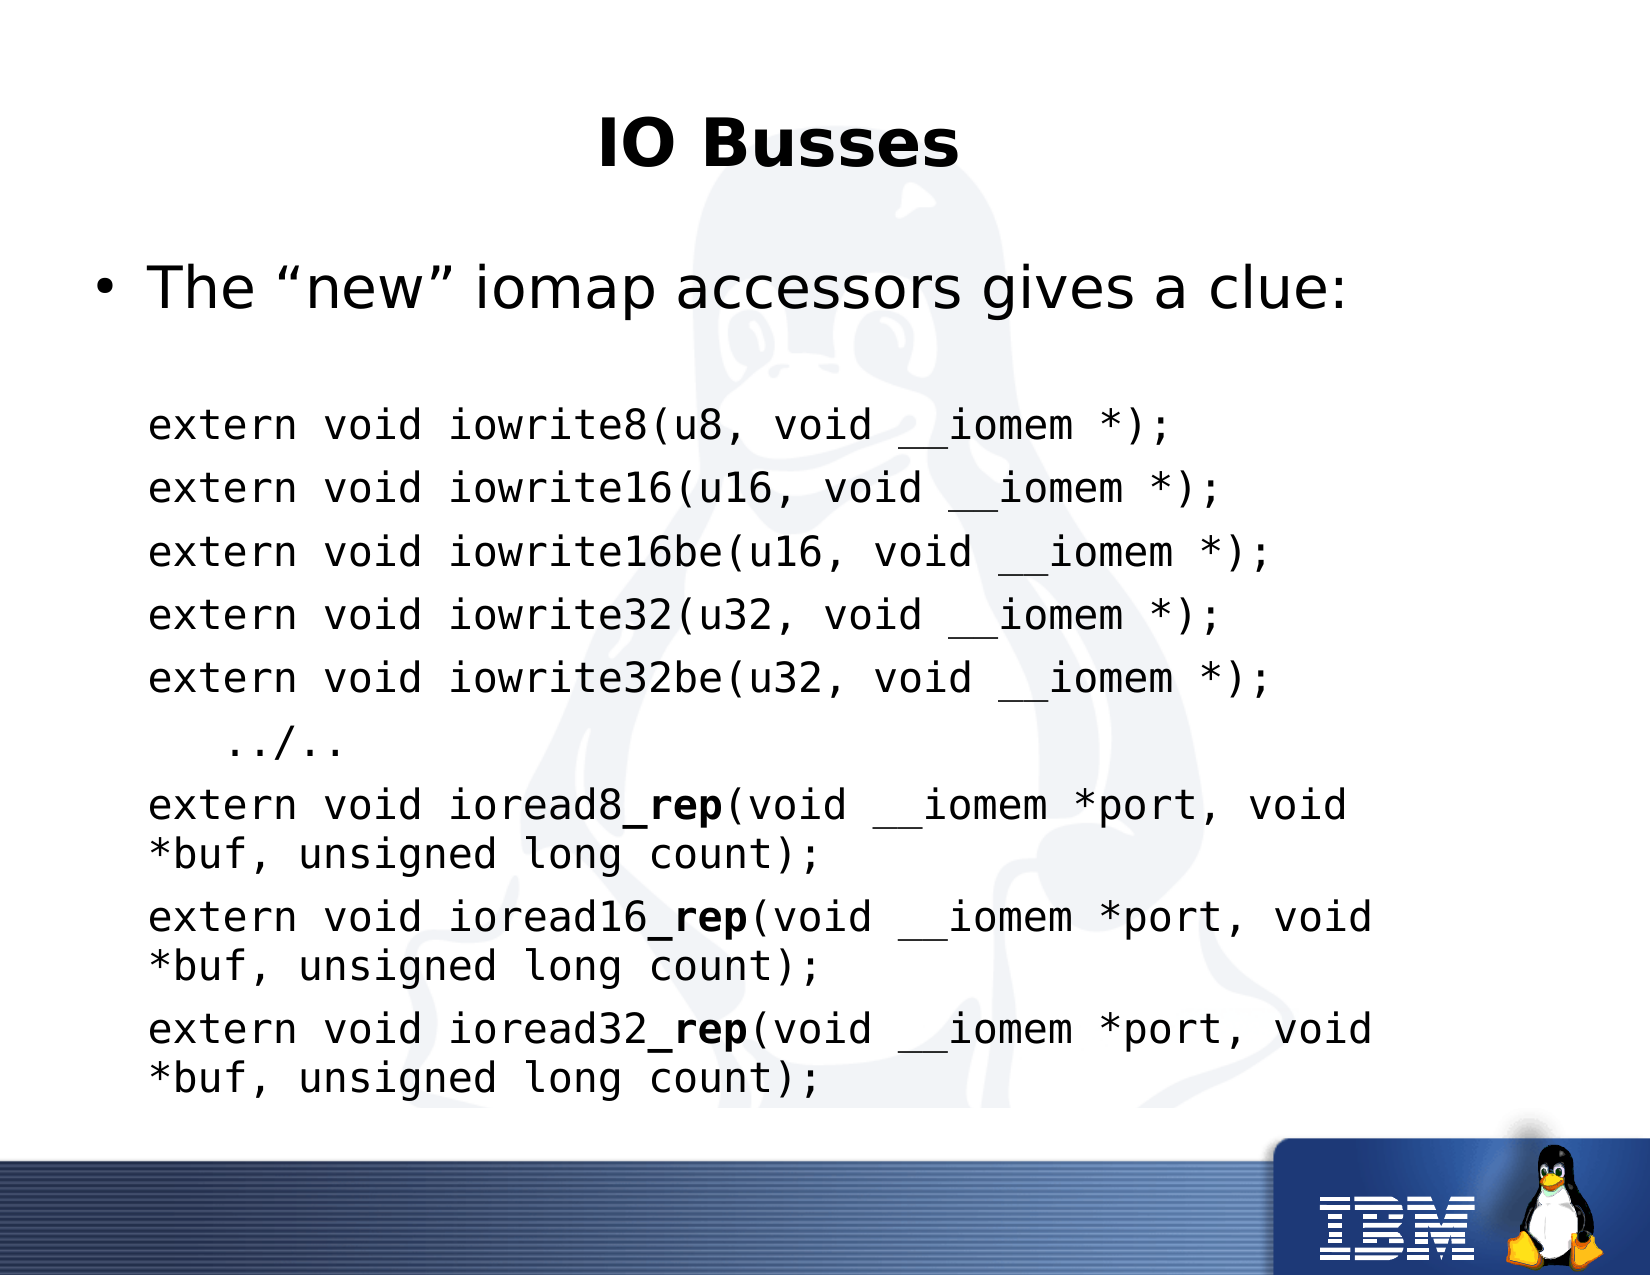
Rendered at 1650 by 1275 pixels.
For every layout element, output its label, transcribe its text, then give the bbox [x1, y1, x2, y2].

list The “new” iomap accessors gives a clue: extern void iowrite8(u8, void __iomem *); extern void iowrite16(u16, void __iomem *); extern void iowrite16be(u16, void __iomem *); extern void iowrite32(u32, void __iomem *); extern void iowrite32be(u32, void __iomem *); ../.. extern void ioread8_rep(void __iomem *port, void *buf, unsigned long count); extern void ioread16_rep(void __iomem *port, void *buf, unsigned long count); extern void ioread32_rep(void __iomem *port, void *buf, unsigned long count); [76, 253, 1457, 1147]
title IO Busses [76, 76, 1457, 211]
